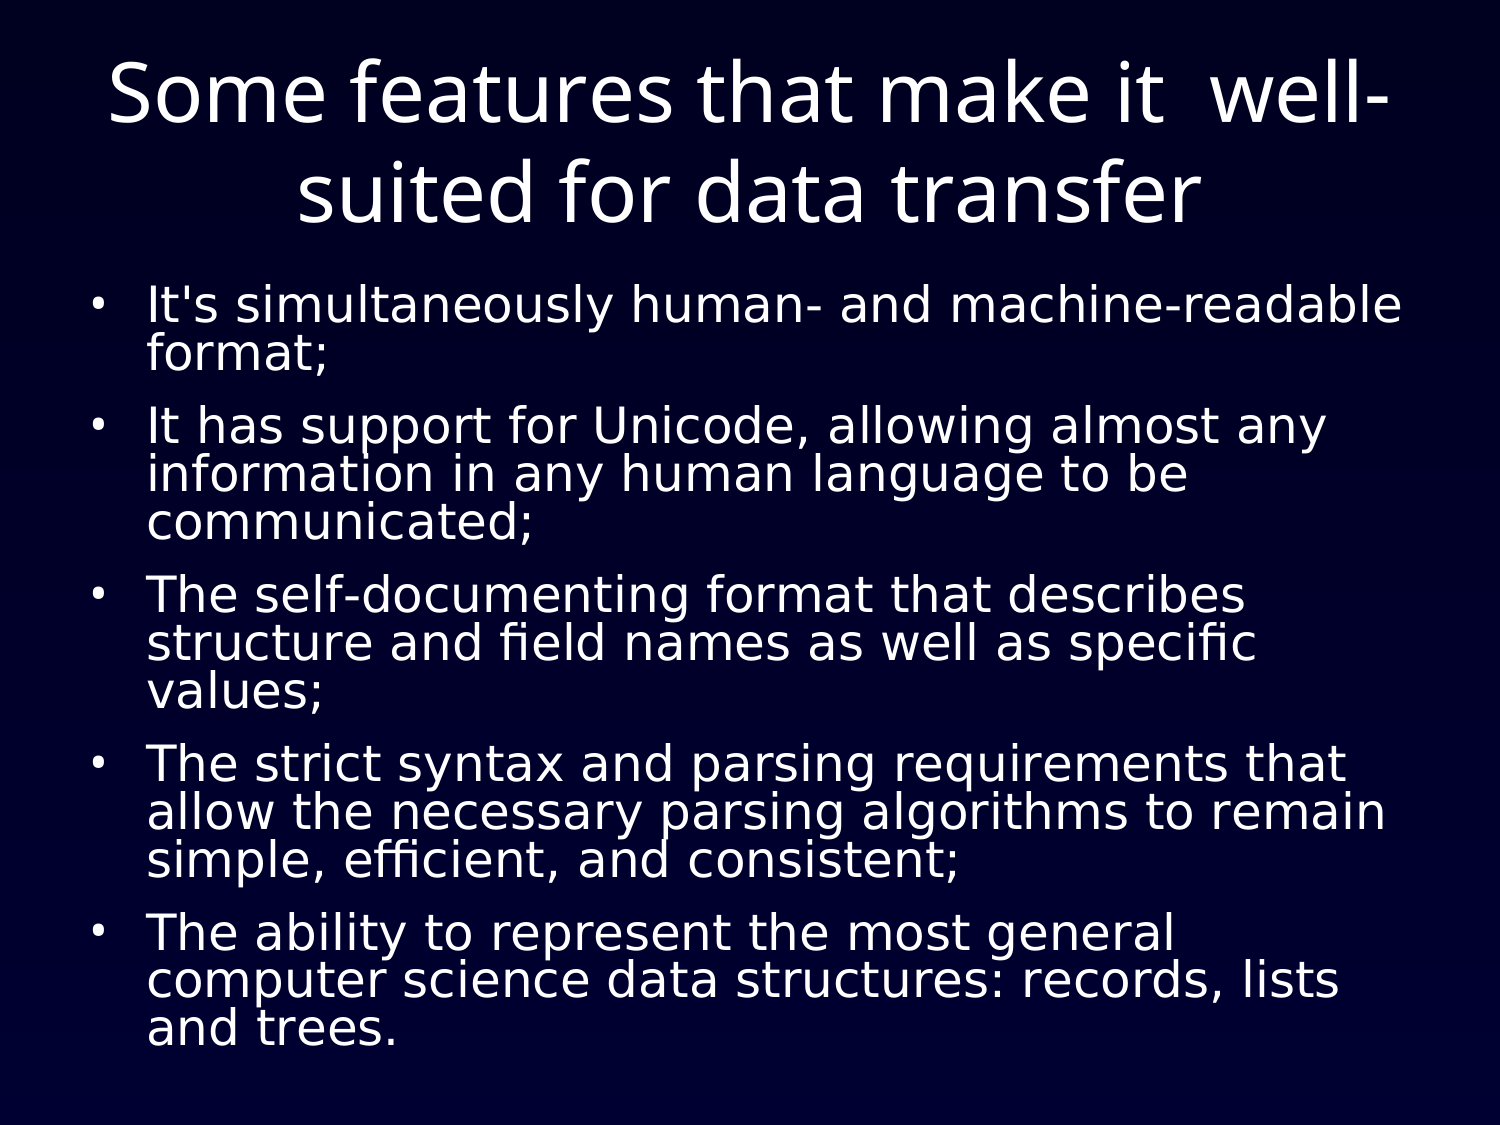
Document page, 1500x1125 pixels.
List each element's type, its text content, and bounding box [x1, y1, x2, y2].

title Some features that make it well-suited for data transfer [75, 45, 1426, 233]
list It's simultaneously human- and machine-readable format; It has support for Unicode, allowing almost any information in any human language to be communicated; The self-documenting format that describes structure and field names as well as specific values; The strict syntax and parsing requirements that allow the necessary parsing algorithms to remain simple, efficient, and consistent; The ability to represent the most general computer science data structures: records, lists and trees. [75, 276, 1426, 1100]
